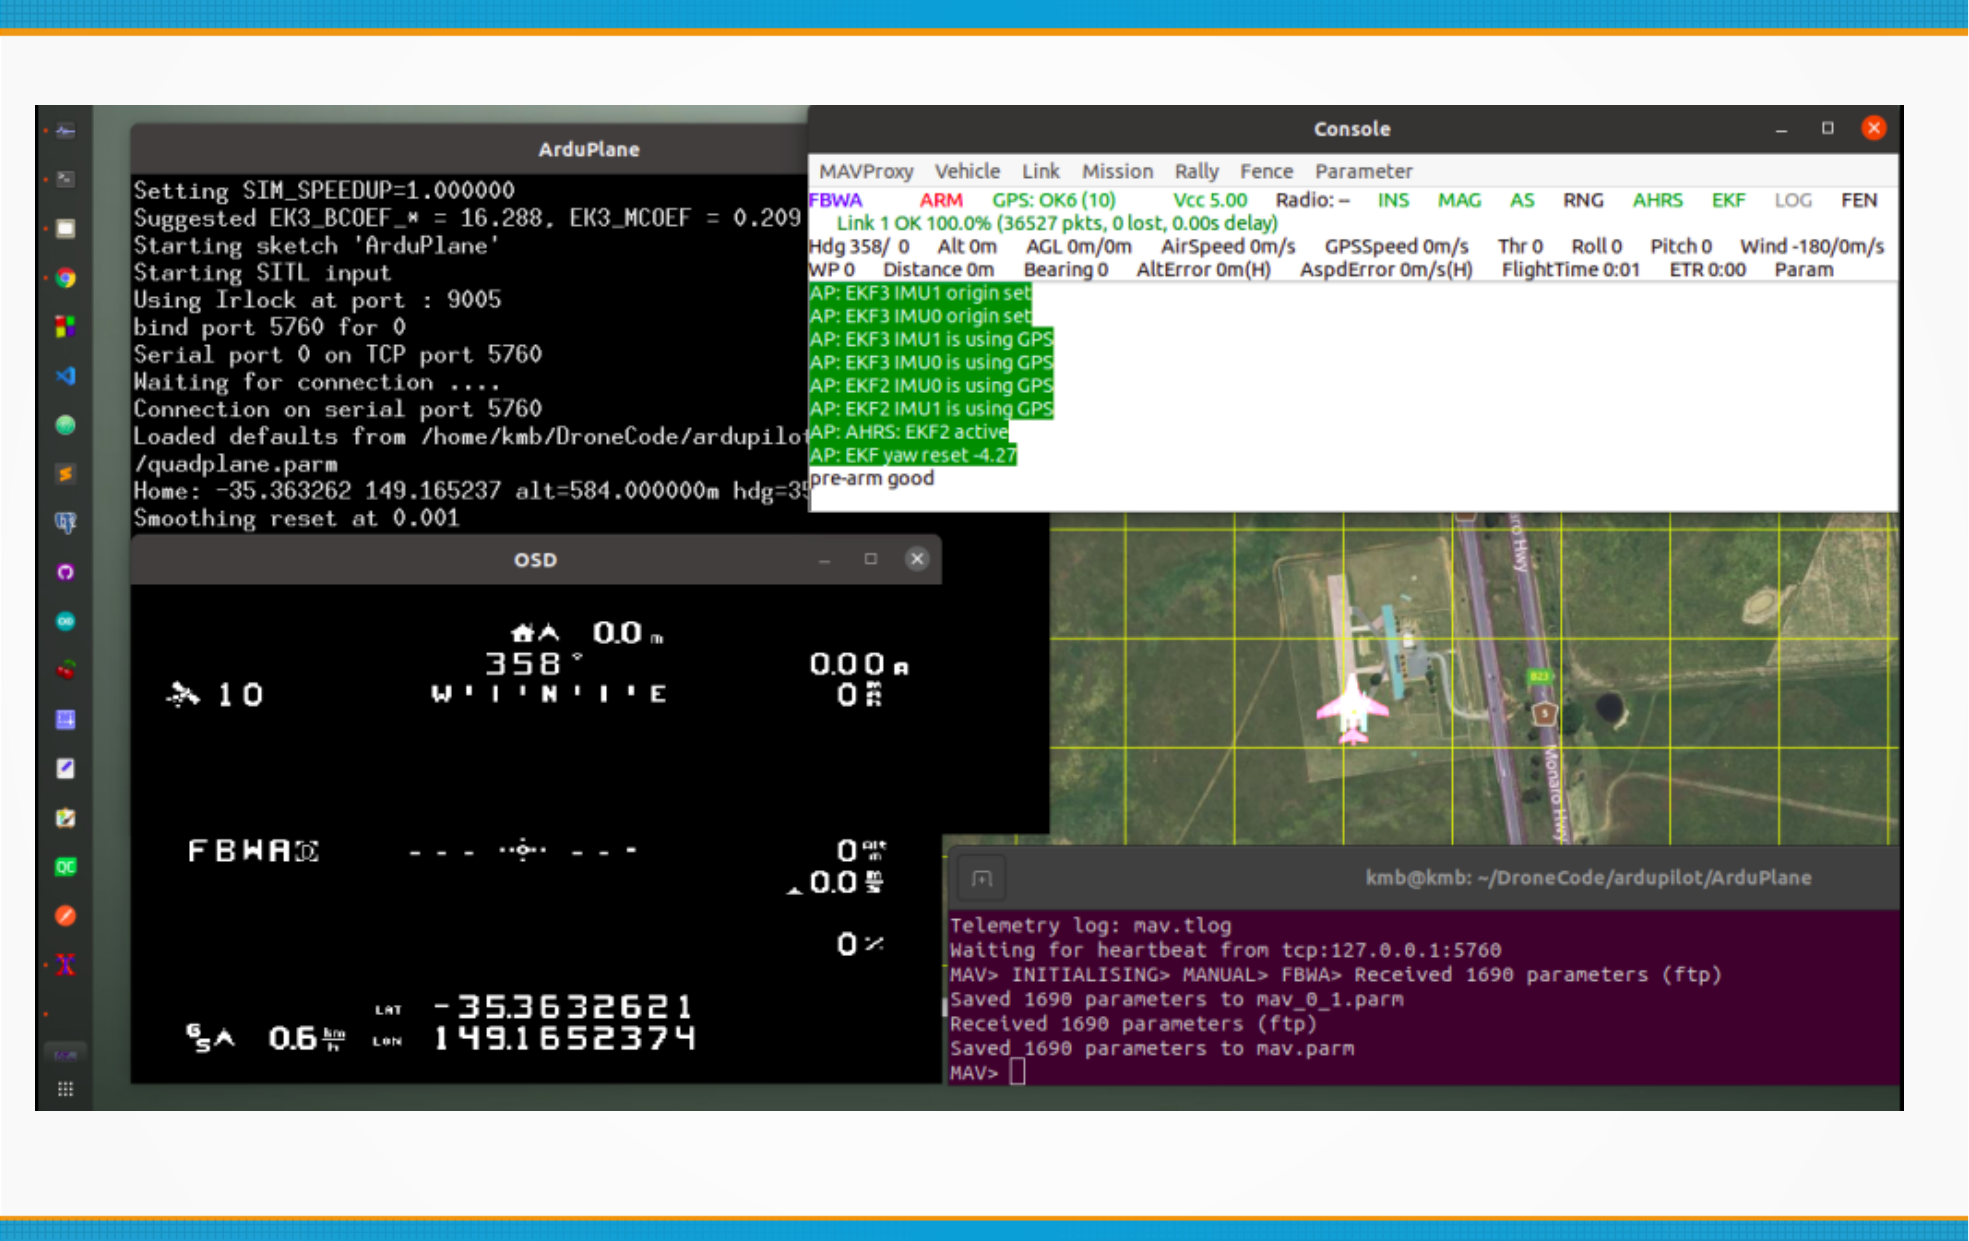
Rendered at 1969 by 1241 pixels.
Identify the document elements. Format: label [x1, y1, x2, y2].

picture [35, 105, 1904, 1111]
